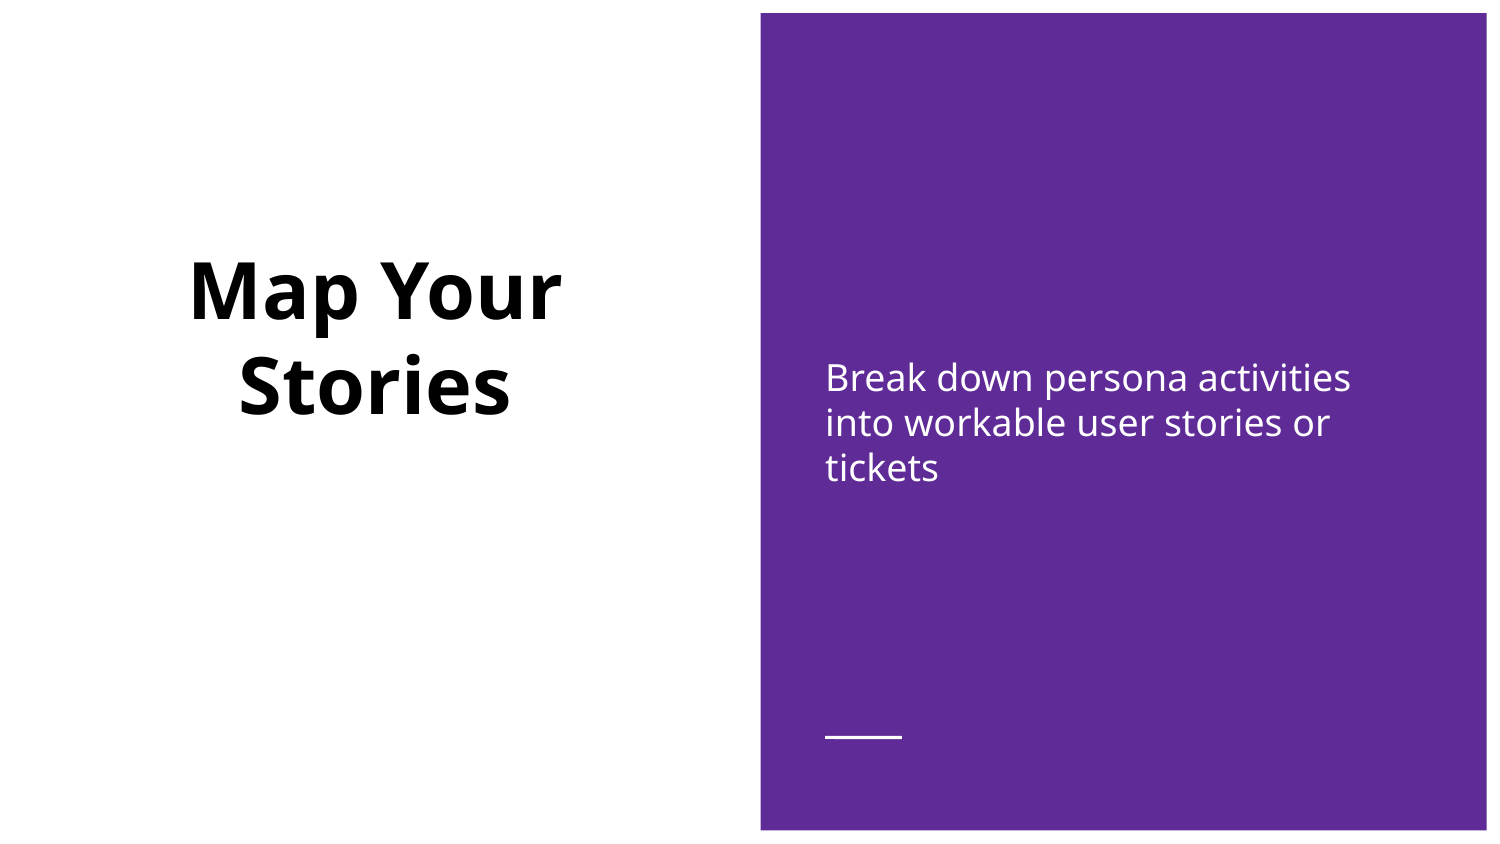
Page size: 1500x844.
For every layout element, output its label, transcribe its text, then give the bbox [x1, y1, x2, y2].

list Break down persona activities into workable user stories or tickets [810, 118, 1440, 725]
title Map Your Stories [43, 193, 708, 446]
